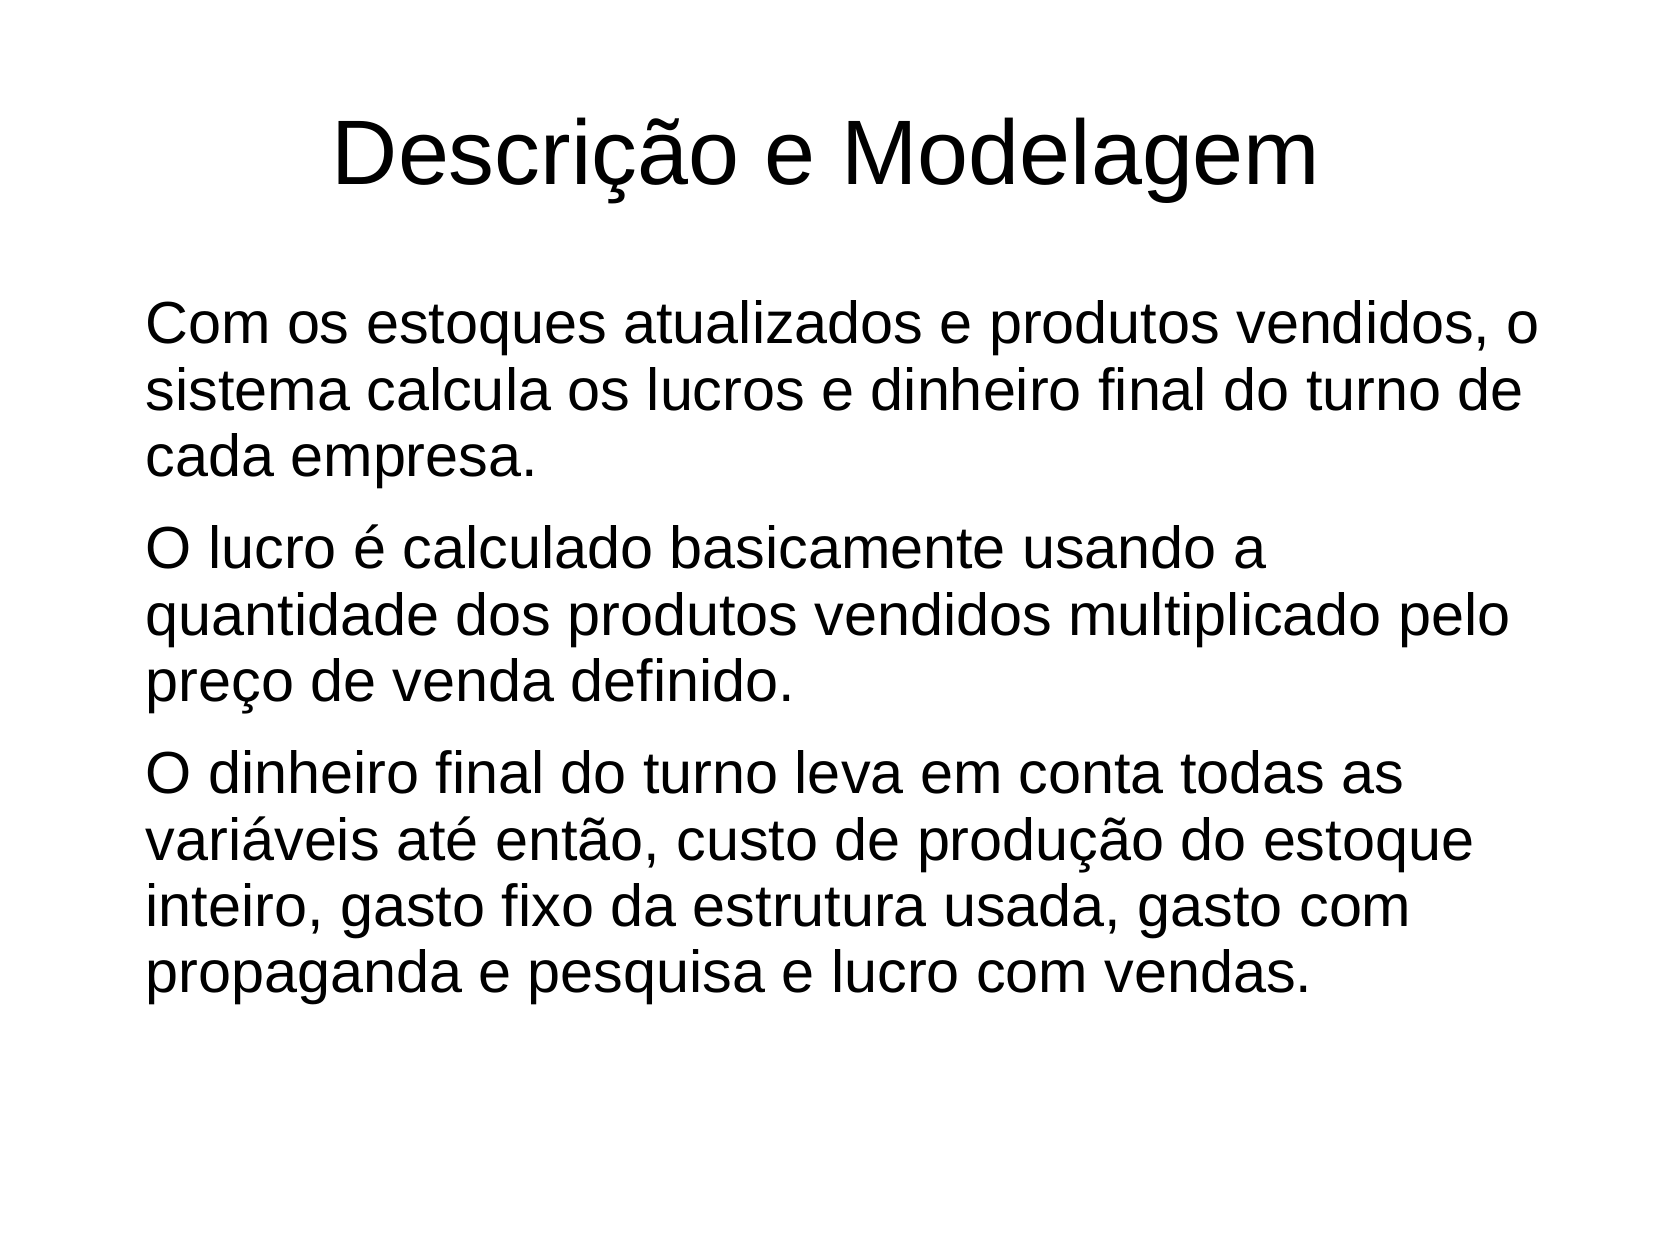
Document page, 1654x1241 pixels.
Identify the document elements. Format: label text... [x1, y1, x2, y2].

title Descrição e Modelagem [82, 49, 1571, 257]
list Com os estoques atualizados e produtos vendidos, o sistema calcula os lucros e dinheiro final do turno de cada empresa. O lucro é calculado basicamente usando a quantidade dos produtos vendidos multiplicado pelo preço de venda definido. O dinheiro final do turno leva em conta todas as variáveis até então, custo de produção do estoque inteiro, gasto fixo da estrutura usada, gasto com propaganda e pesquisa e lucro com vendas. [82, 290, 1571, 1010]
